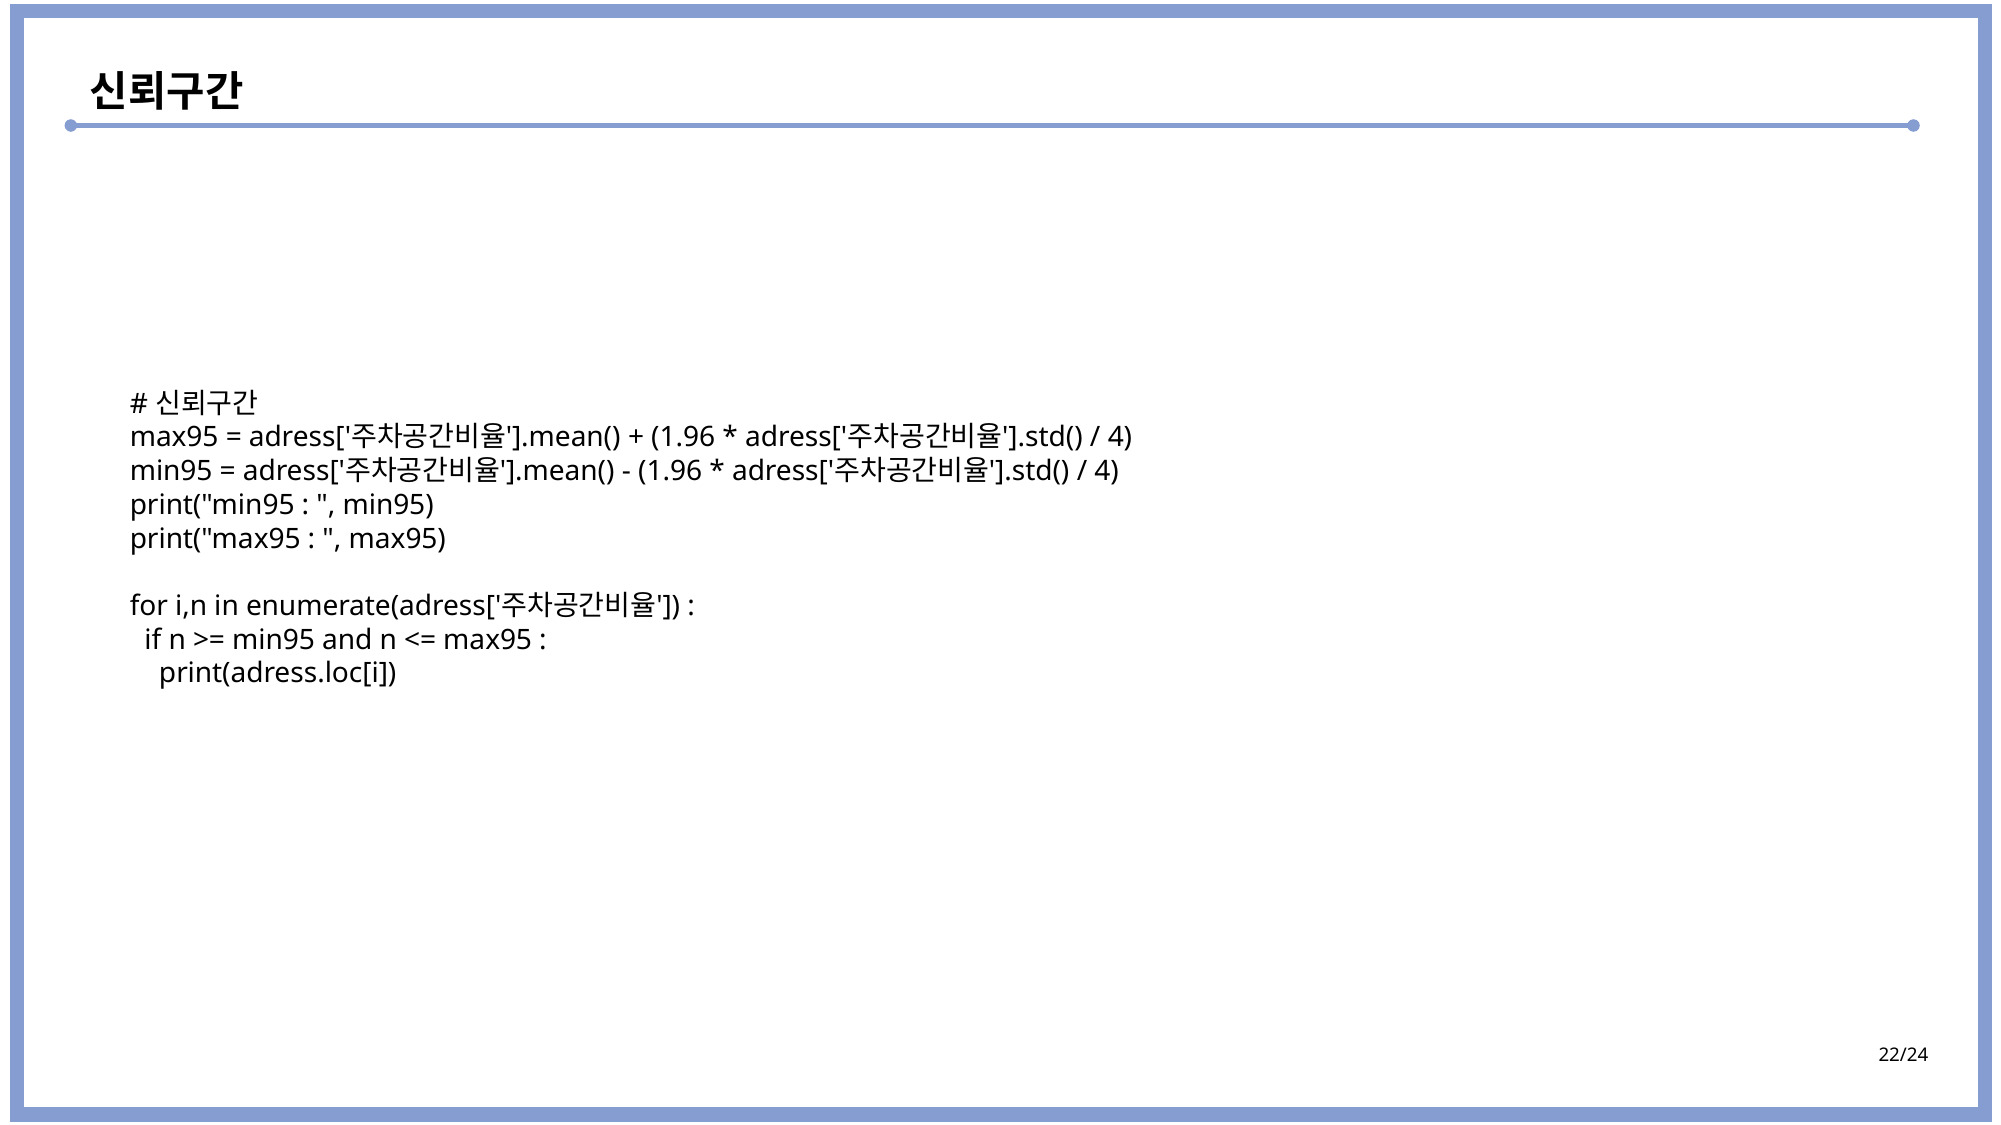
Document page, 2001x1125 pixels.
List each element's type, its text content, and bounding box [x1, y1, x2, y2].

text_box 신뢰구간 [74, 57, 287, 123]
text_box # 신뢰구간 max95 = adress['주차공간비율'].mean() + (1.96 * adress['주차공간비율'].std() / 4) min95 = adress['주차공간비율'].mean() - (1.96 * adress['주차공간비율'].std() / 4) print("min95 : ", min95) print("max95 : ", max95) for i,n in enumerate(adress['주차공간비율']) : if n >= min95 and n <= max95 : print(adress.loc[i]) [115, 377, 1885, 696]
